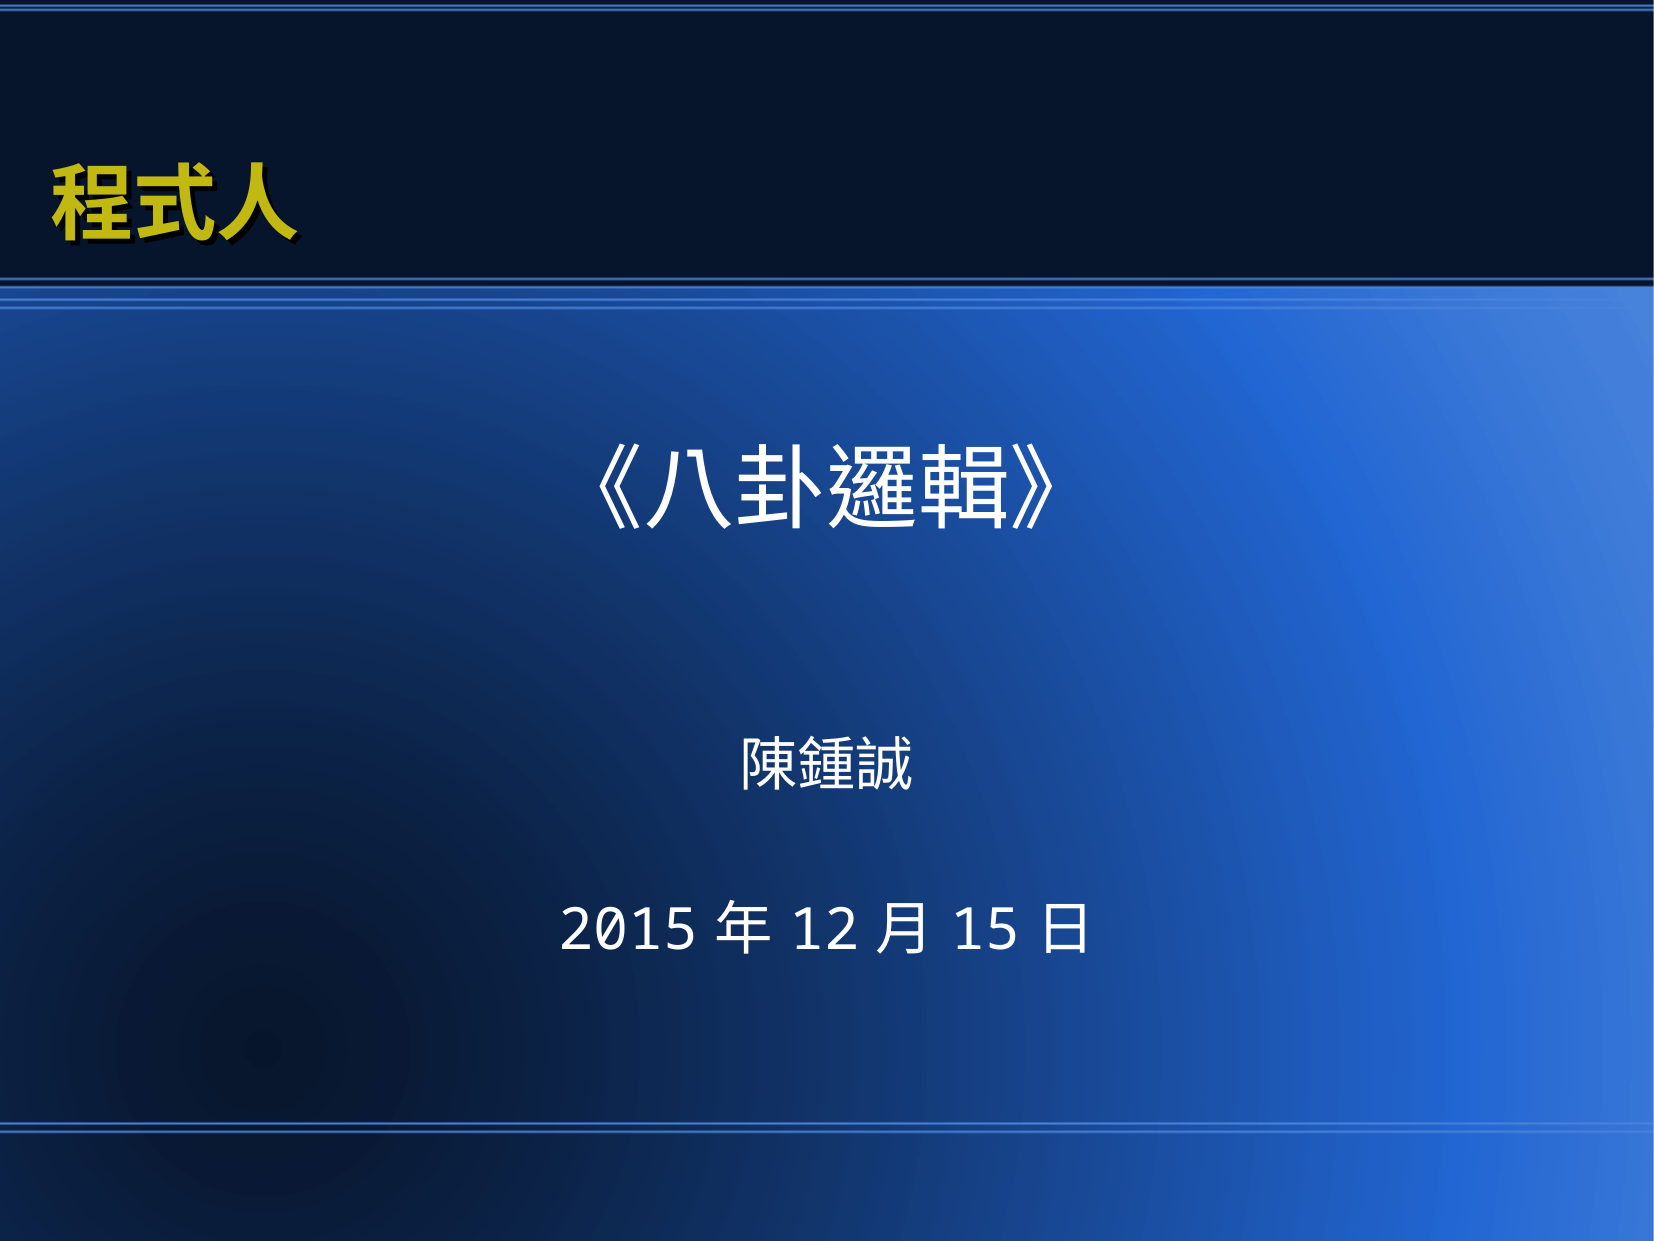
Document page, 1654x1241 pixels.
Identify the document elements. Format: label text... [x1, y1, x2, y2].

picture [0, 0, 1654, 1241]
subtitle 《八卦邏輯》 陳鍾誠 2015年12月15日 [82, 307, 1571, 1075]
text_box 程式人 [35, 129, 378, 325]
